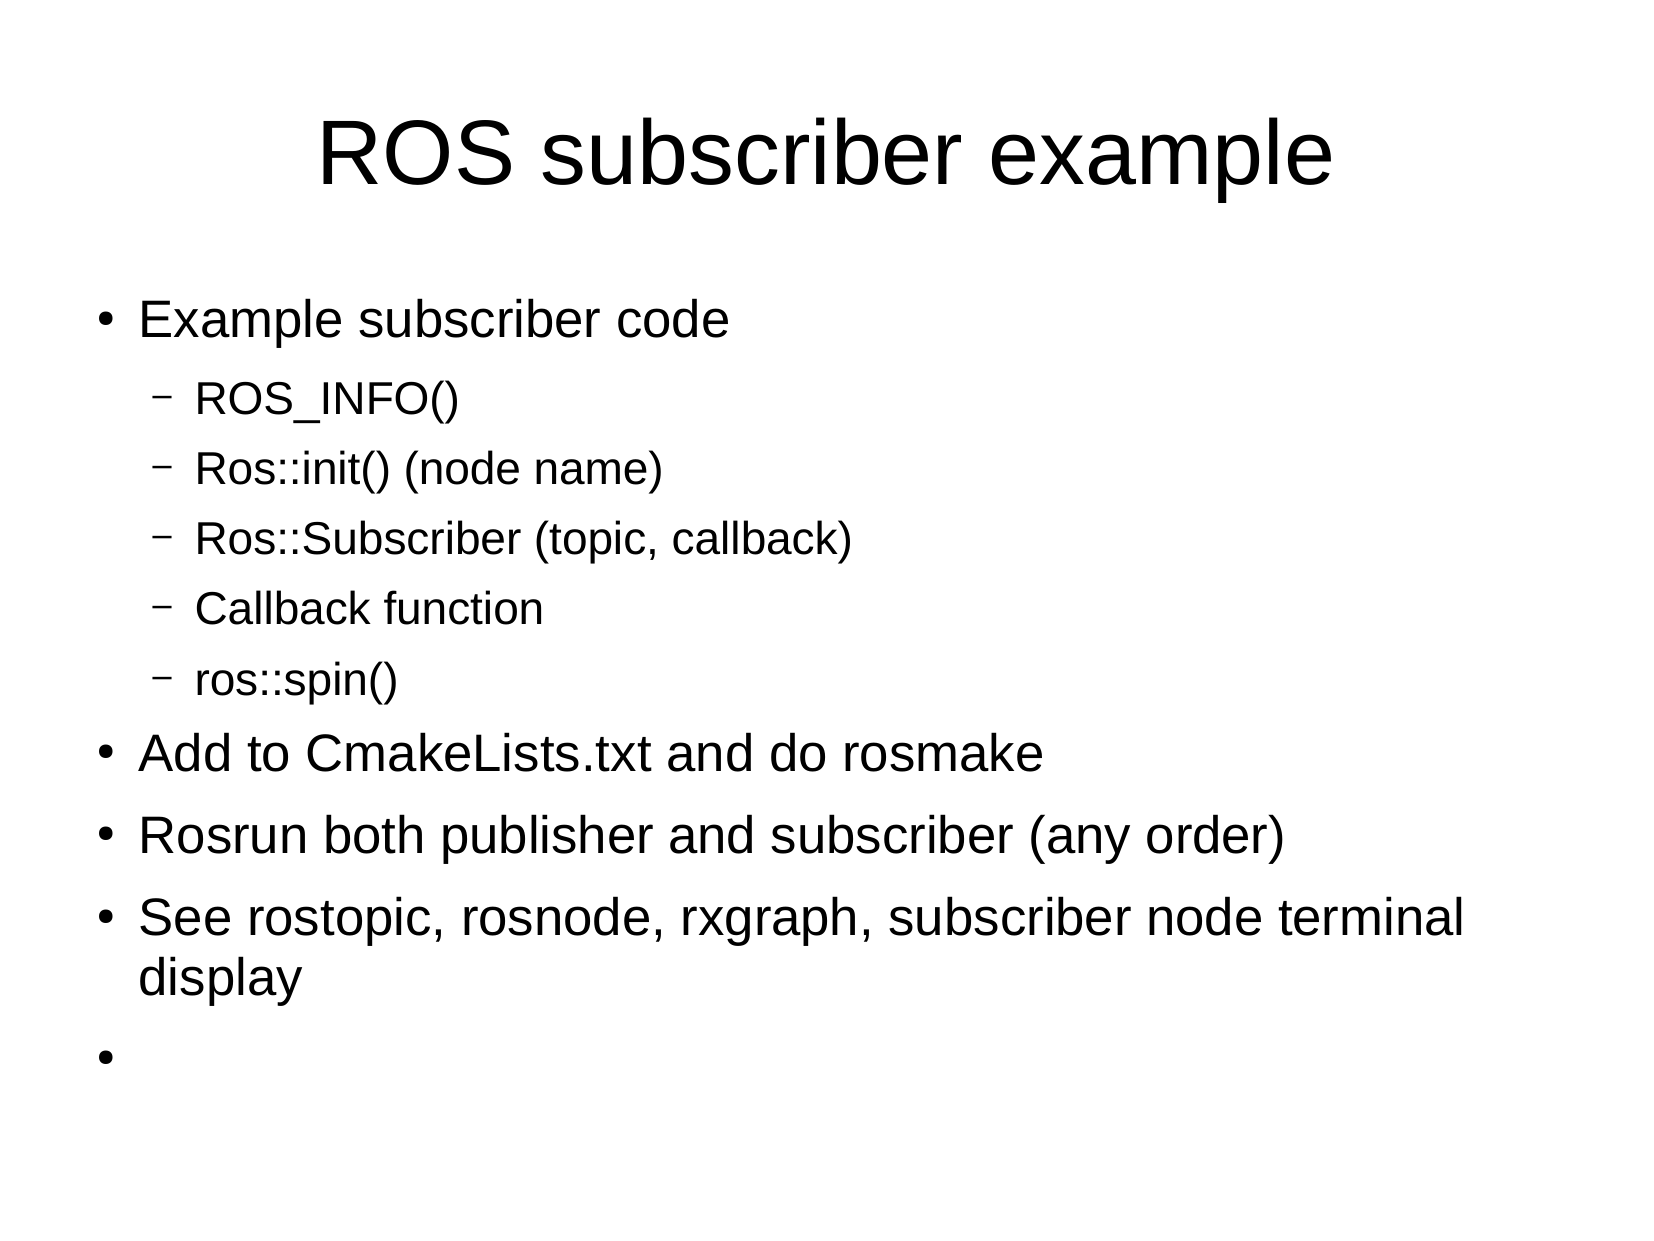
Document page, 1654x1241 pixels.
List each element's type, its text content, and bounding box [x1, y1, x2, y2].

list Example subscriber code ROS_INFO() Ros::init() (node name) Ros::Subscriber (topic, callback) Callback function ros::spin() Add to CmakeLists.txt and do rosmake Rosrun both publisher and subscriber (any order) See rostopic, rosnode, rxgraph, subscriber node terminal display [82, 290, 1538, 1010]
title ROS subscriber example [82, 49, 1571, 257]
